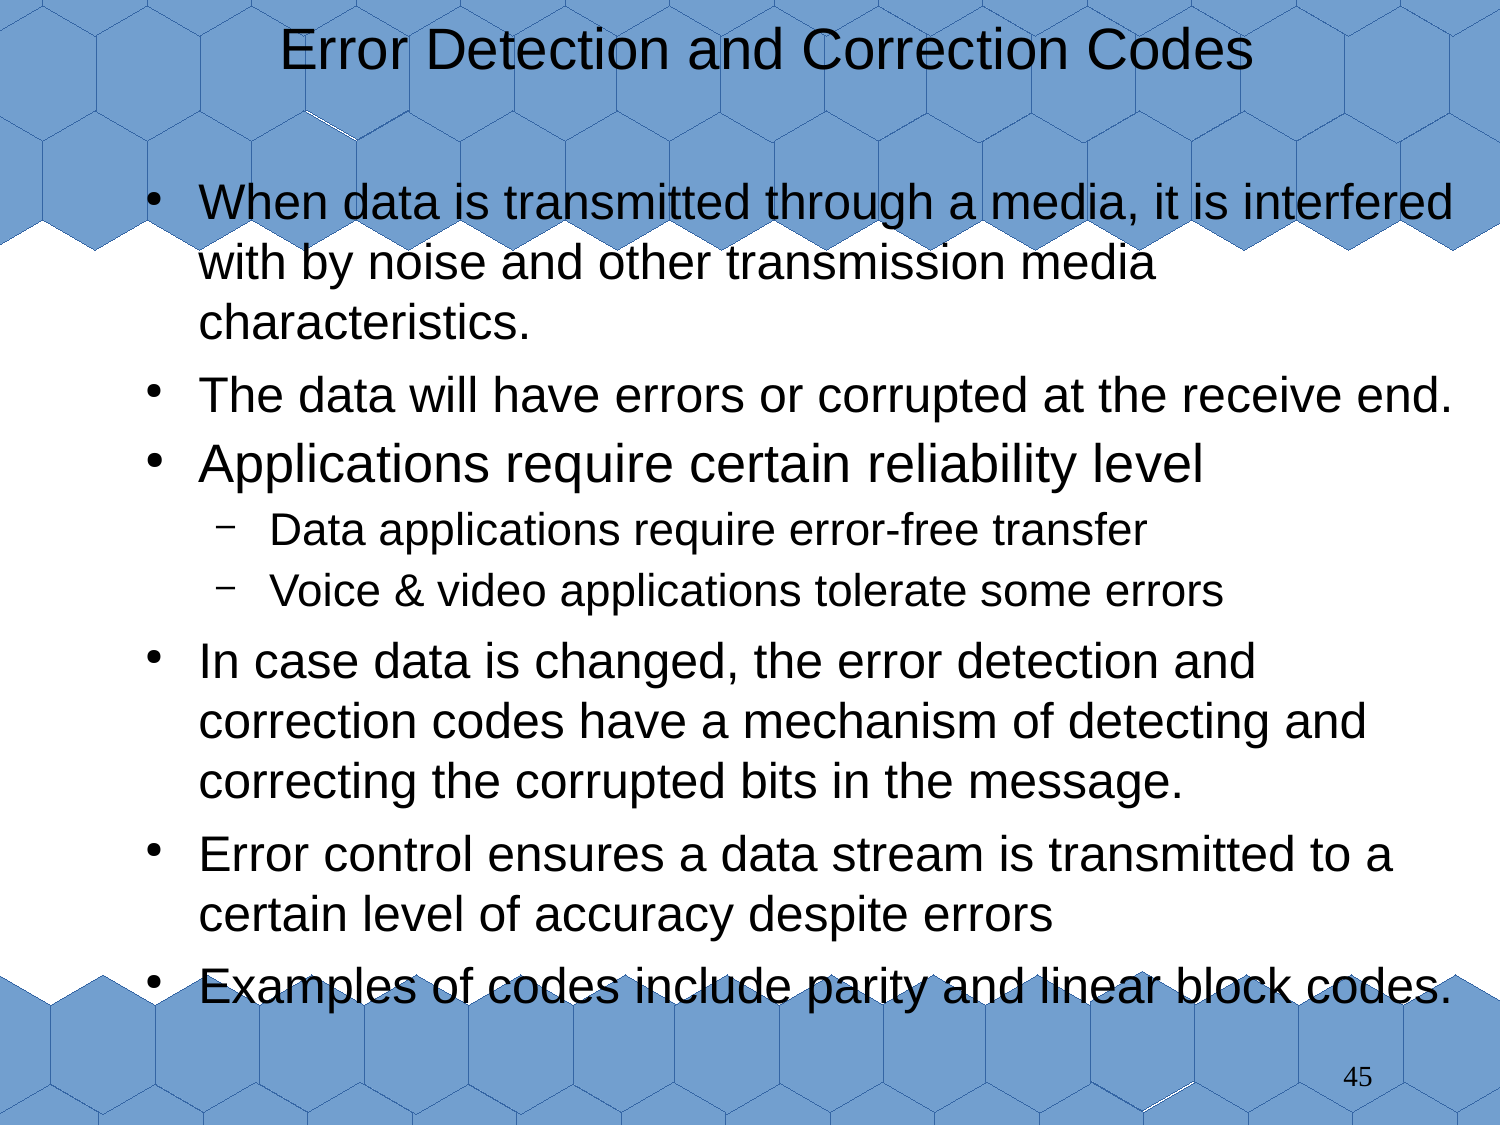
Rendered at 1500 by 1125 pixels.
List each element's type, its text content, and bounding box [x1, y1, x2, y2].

title Error Detection and Correction Codes [112, 0, 1388, 162]
text_box <number> [1074, 1050, 1388, 1125]
list When data is transmitted through a media, it is interfered with by noise and other transmission media characteristics. The data will have errors or corrupted at the receive end. Applications require certain reliability level Data applications require error-free transfer Voice & video applications tolerate some errors In case data is changed, the error detection and correction codes have a mechanism of detecting and correcting the corrupted bits in the message. Error control ensures a data stream is transmitted to a certain level of accuracy despite errors Examples of codes include parity and linear block codes. [112, 162, 1500, 1125]
